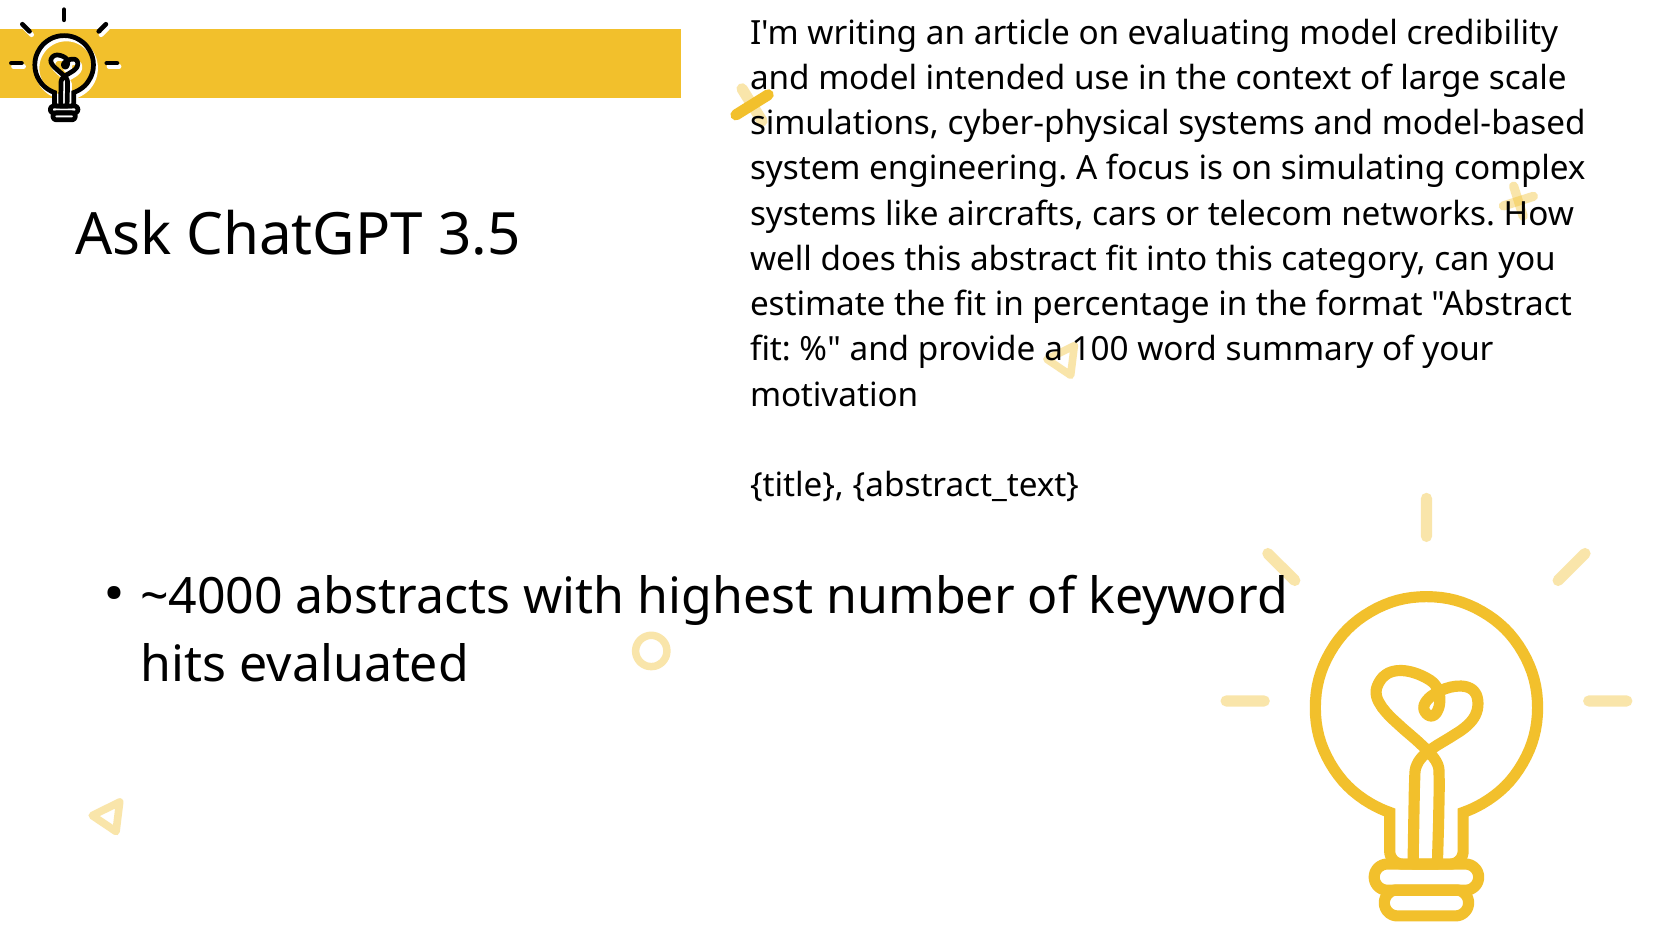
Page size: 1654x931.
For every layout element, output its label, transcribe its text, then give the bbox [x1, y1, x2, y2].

title Ask ChatGPT 3.5 [75, 164, 750, 301]
text_box I'm writing an article on evaluating model credibility and model intended use in the context of large scale simulations, cyber-physical systems and model-based system engineering. A focus is on simulating complex systems like aircrafts, cars or telecom networks. How well does this abstract fit into this category, can you estimate the fit in percentage in the format "Abstract fit: %" and provide a 100 word summary of your motivation {title}, {abstract_text} [750, 45, 1613, 470]
text_box ~4000 abstracts with highest number of keyword hits evaluated [105, 504, 1351, 820]
